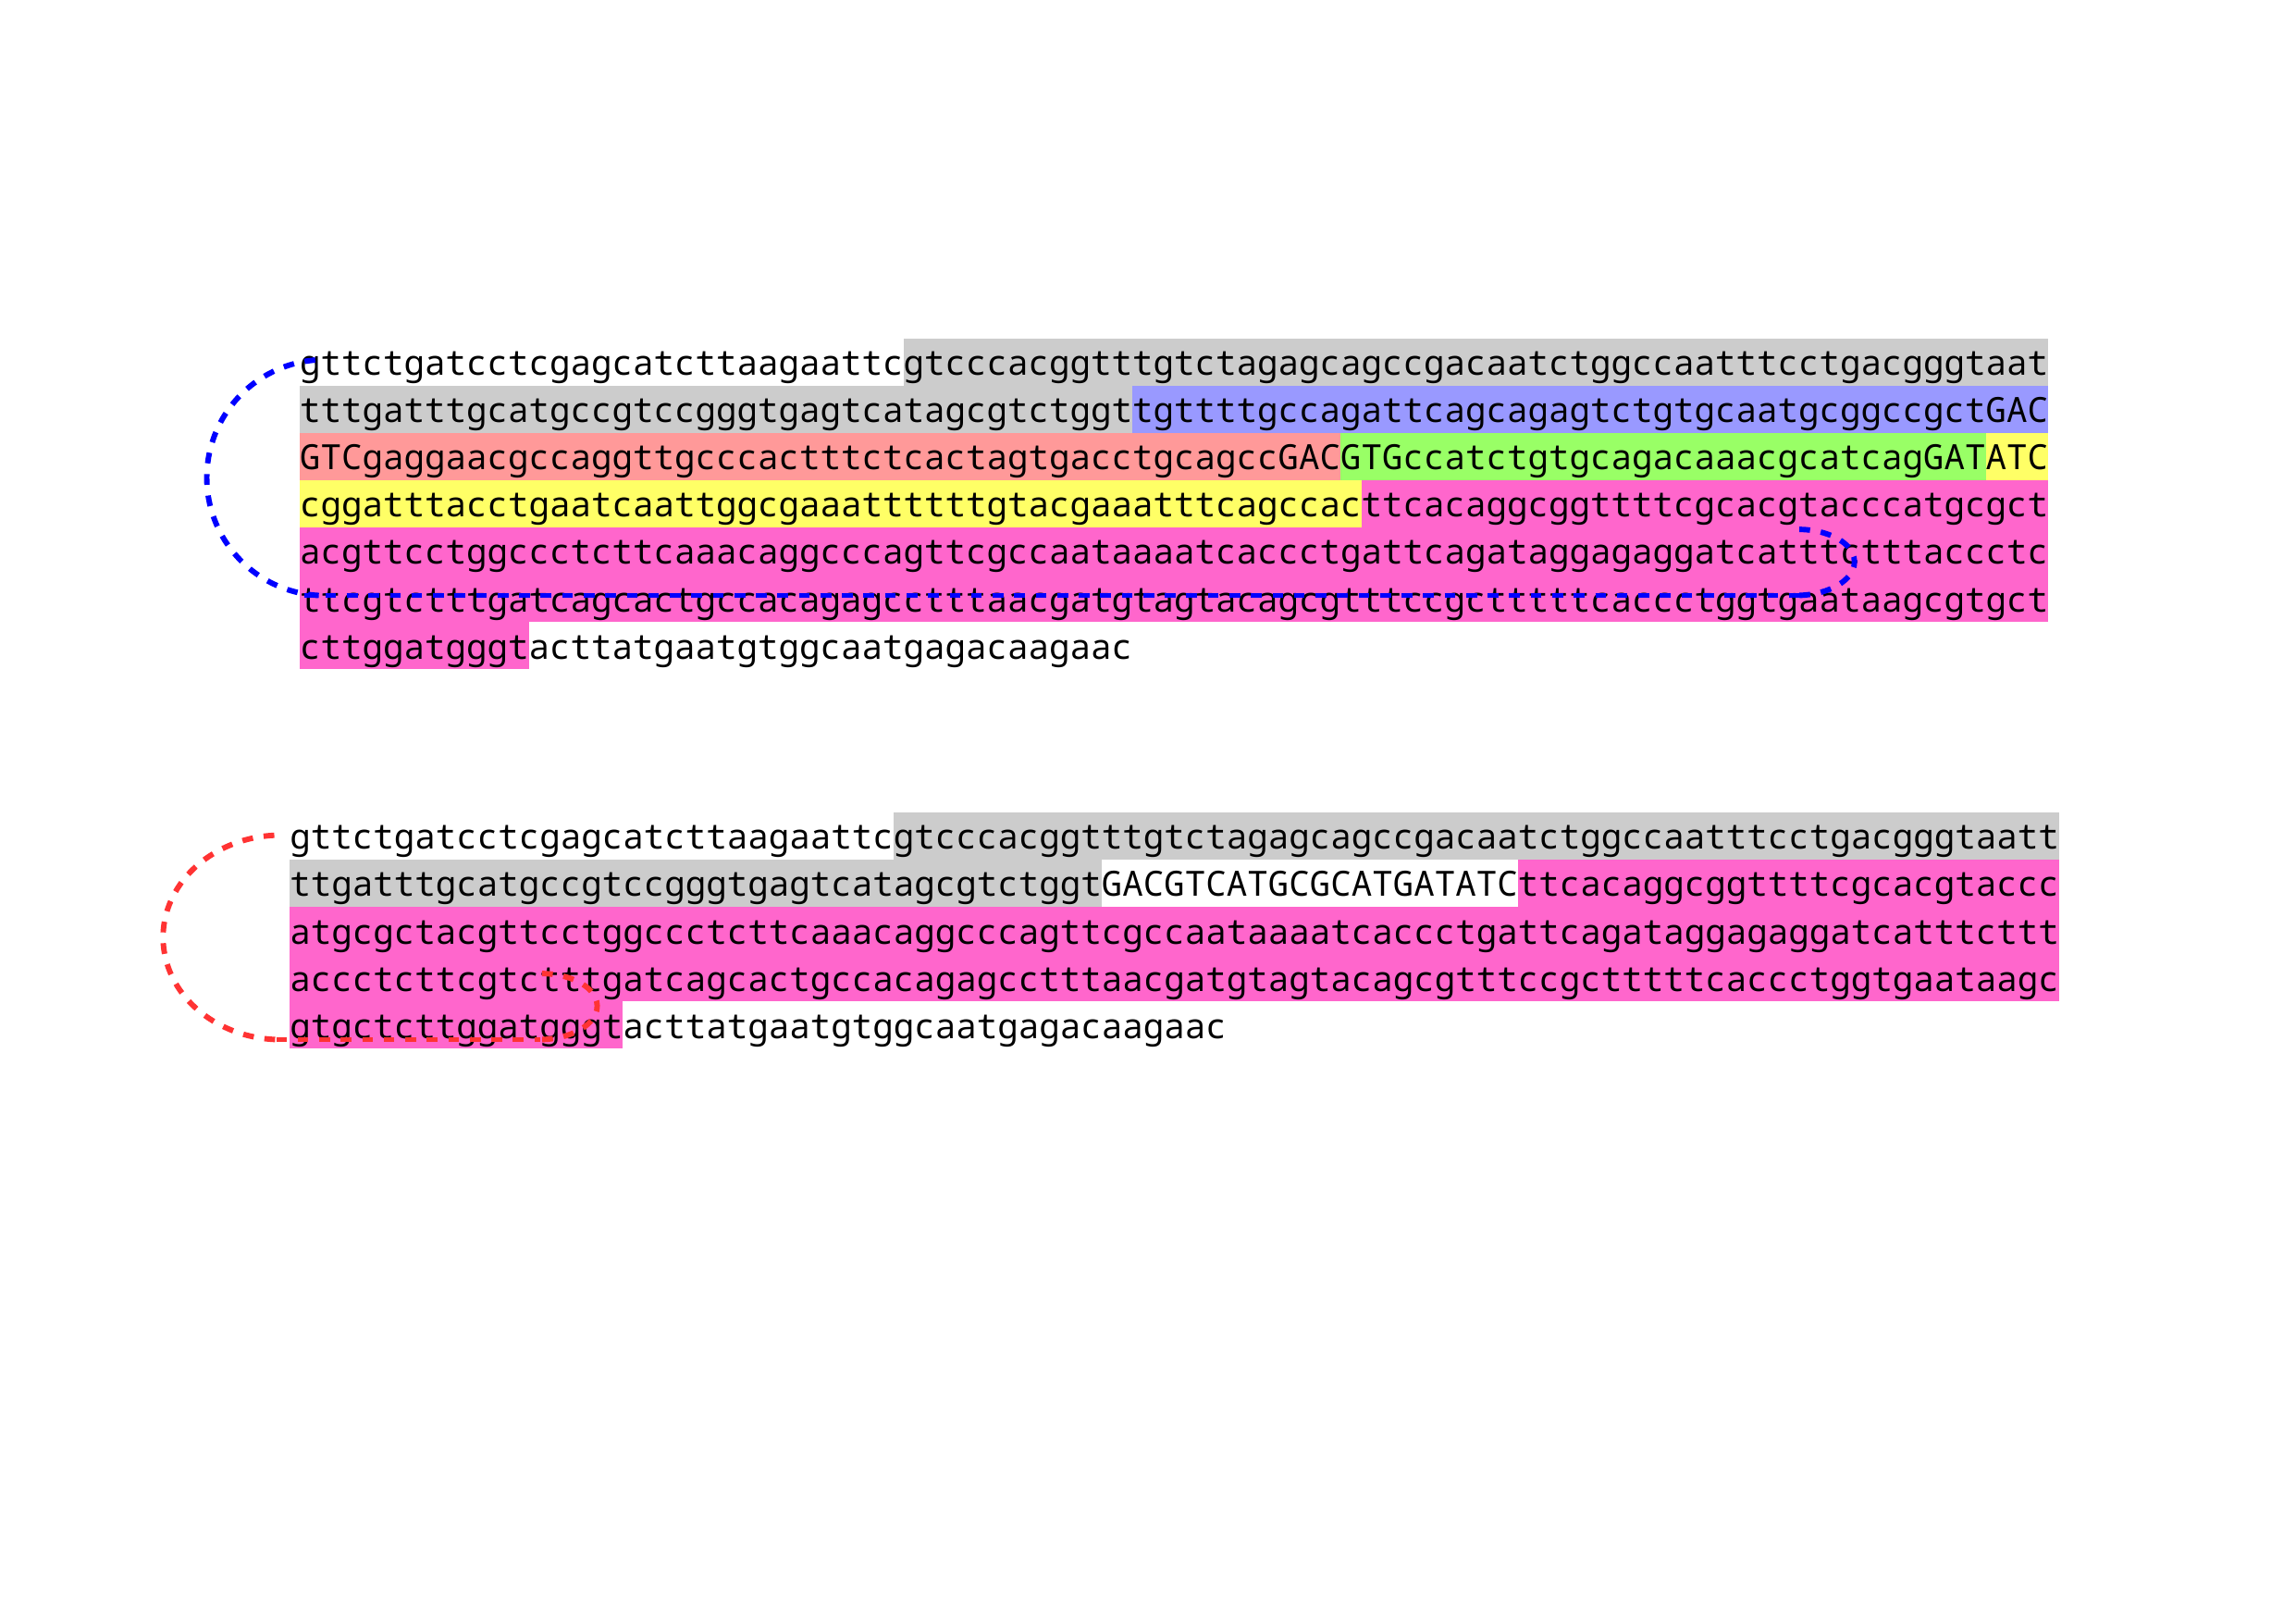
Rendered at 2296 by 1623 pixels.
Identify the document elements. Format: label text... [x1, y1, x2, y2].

text_box gttctgatcctcgagcatcttaagaattcgtcccacggtttgtctagagcagccgacaatctggccaatttcctgacgggtaattttgatttgcatgccgtccgggtgagtcatagcgtctggtGACGTCATGCGCATGATATCttcacaggcggttttcgcacgtacccatgcgctacgttcctggccctcttcaaacaggcccagttcgccaataaaatcaccctgattcagataggagaggatcatttctttaccctcttcgtctttgatcagcactgccacagagcctttaacgatgtagtacagcgtttccgctttttcaccctggtgaataagcgtgctcttggatgggtacttatgaatgtggcaatgagacaagaac [276, 805, 2080, 993]
text_box gttctgatcctcgagcatcttaagaattcgtcccacggtttgtctagagcagccgacaatctggccaatttcctgacgggtaattttgatttgcatgccgtccgggtgagtcatagcgtctggttgttttgccagattcagcagagtctgtgcaatgcggccgctGACGTCgaggaacgccaggttgcccactttctcactagtgacctgcagccGACGTGccatctgtgcagacaaacgcatcagGATATCcggatttacctgaatcaattggcgaaattttttgtacgaaatttcagccacttcacaggcggttttcgcacgtacccatgcgctacgttcctggccctcttcaaacaggcccagttcgccaataaaatcaccctgattcagataggagaggatcatttctttaccctcttcgtctttgatcagcactgccacagagcctttaacgatgtagtacagcgtttccgctttttcaccctggtgaataagcgtgctcttggatgggtacttatgaatgtggcaatgagacaagaac [286, 331, 2080, 554]
